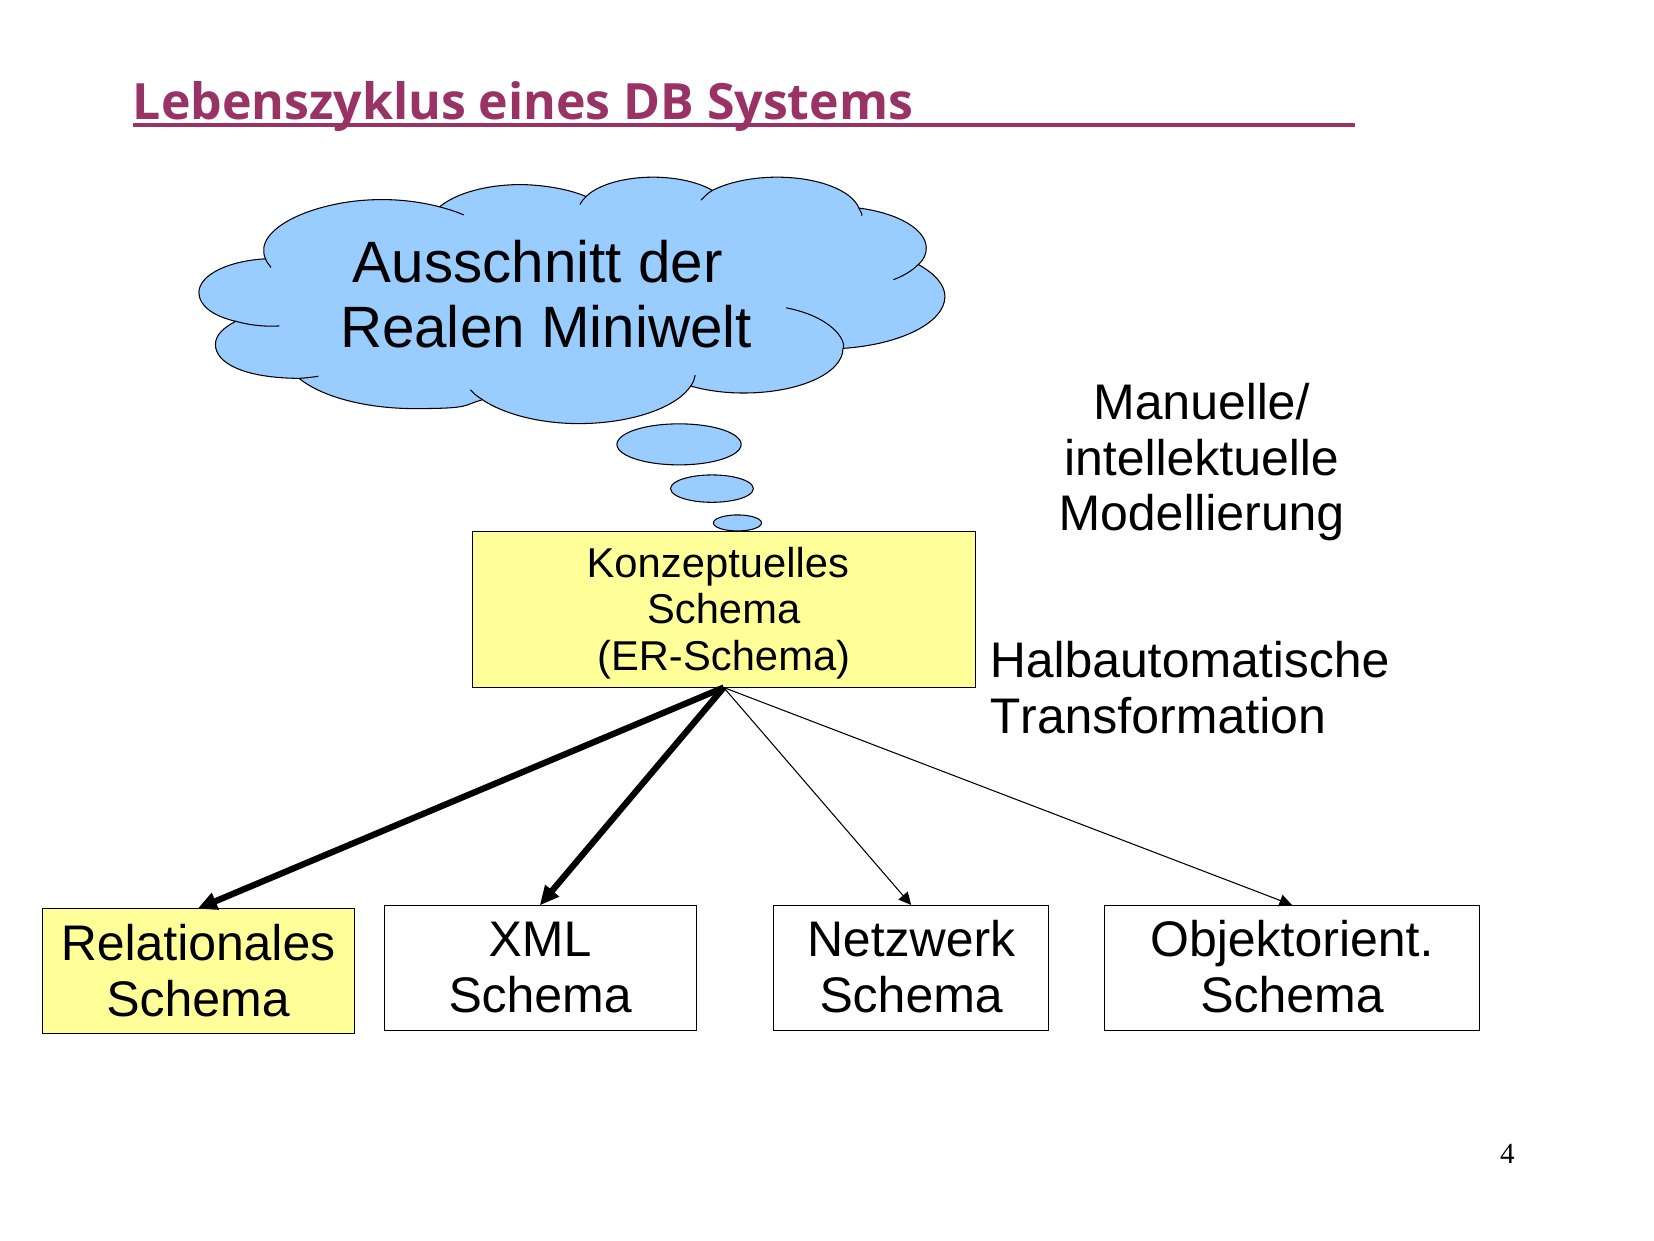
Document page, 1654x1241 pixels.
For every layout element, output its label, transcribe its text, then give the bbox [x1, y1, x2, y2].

text_box Relationales Schema [41, 908, 355, 1034]
text_box XML Schema [383, 904, 697, 1030]
text_box Ausschnitt der Realen Miniwelt [616, 423, 742, 465]
text_box Ausschnitt der Realen Miniwelt [713, 514, 762, 531]
text_box Konzeptuelles Schema (ER-Schema) [472, 531, 976, 688]
text_box Manuelle/ intellektuelle Modellierung [926, 366, 1477, 550]
text_box Halbautomatische Transformation [974, 624, 1501, 752]
text_box Netzwerk Schema [773, 904, 1049, 1030]
text_box Ausschnitt der Realen Miniwelt [670, 474, 754, 503]
title Lebenszyklus eines DB Systems [118, 0, 1619, 142]
text_box Objektorient. Schema [1104, 904, 1480, 1030]
text_box Ausschnitt der Realen Miniwelt [198, 177, 945, 424]
